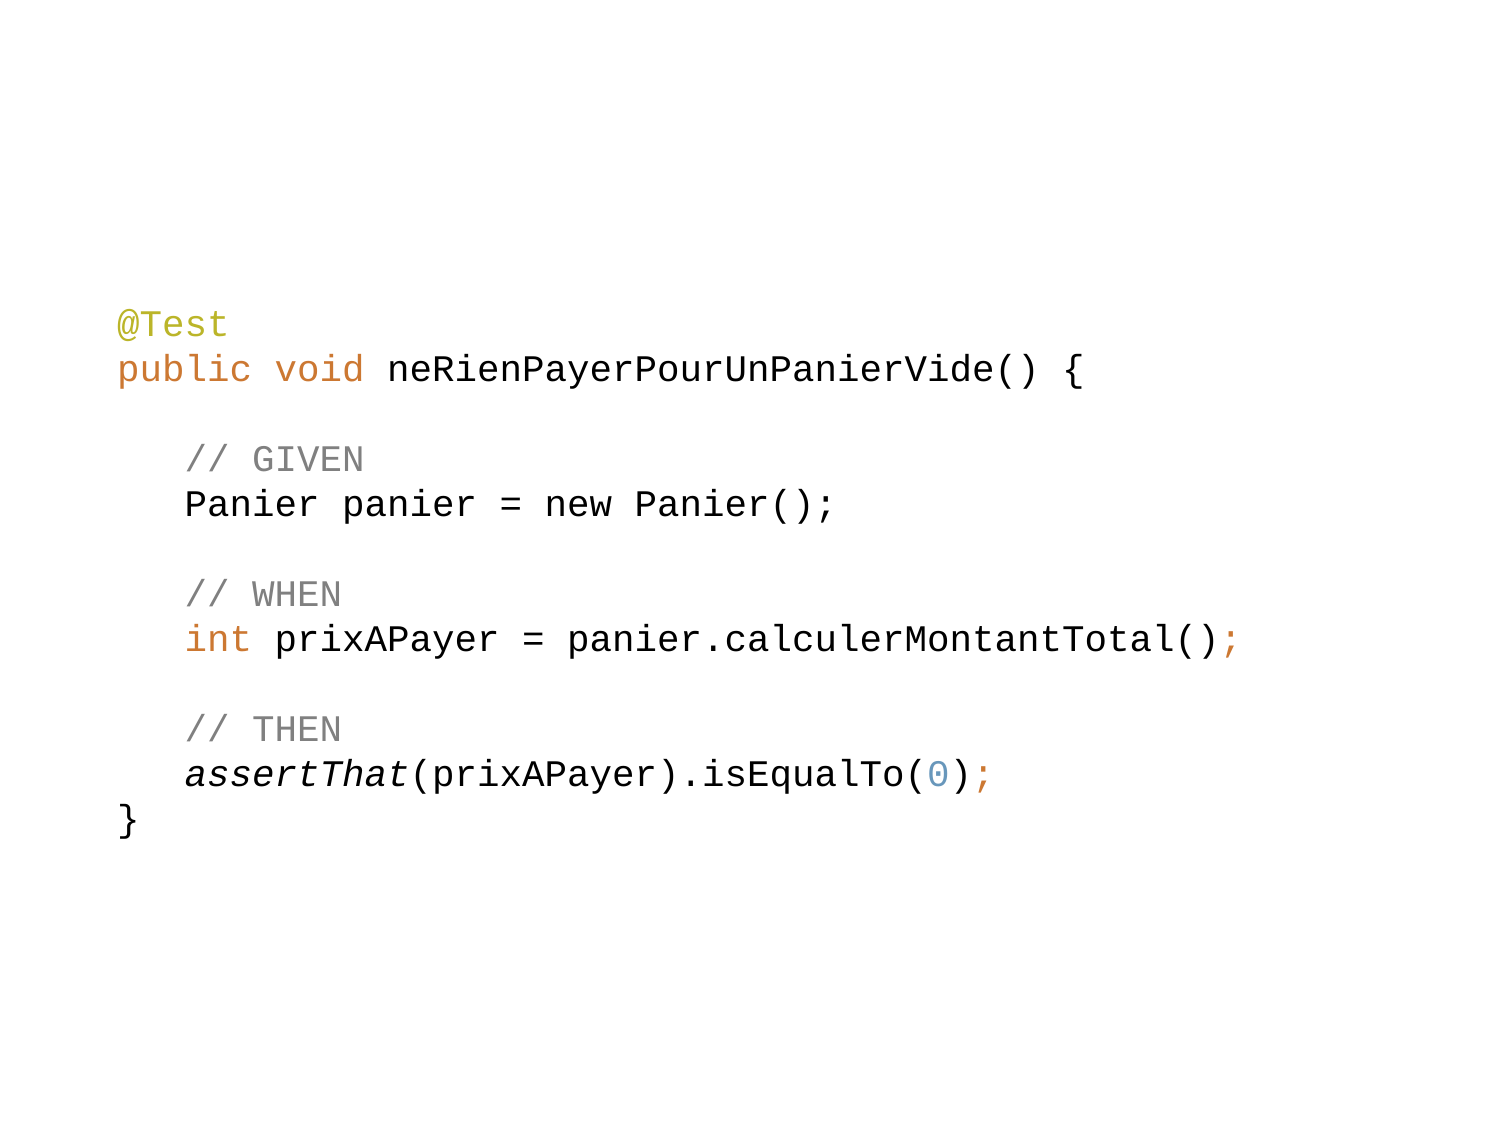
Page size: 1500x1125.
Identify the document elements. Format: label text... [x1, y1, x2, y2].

text_box @Test public void neRienPayerPourUnPanierVide() { // GIVEN Panier panier = new Panier(); // WHEN int prixAPayer = panier.calculerMontantTotal(); // THEN assertThat(prixAPayer).isEqualTo(0); } [102, 291, 1427, 847]
